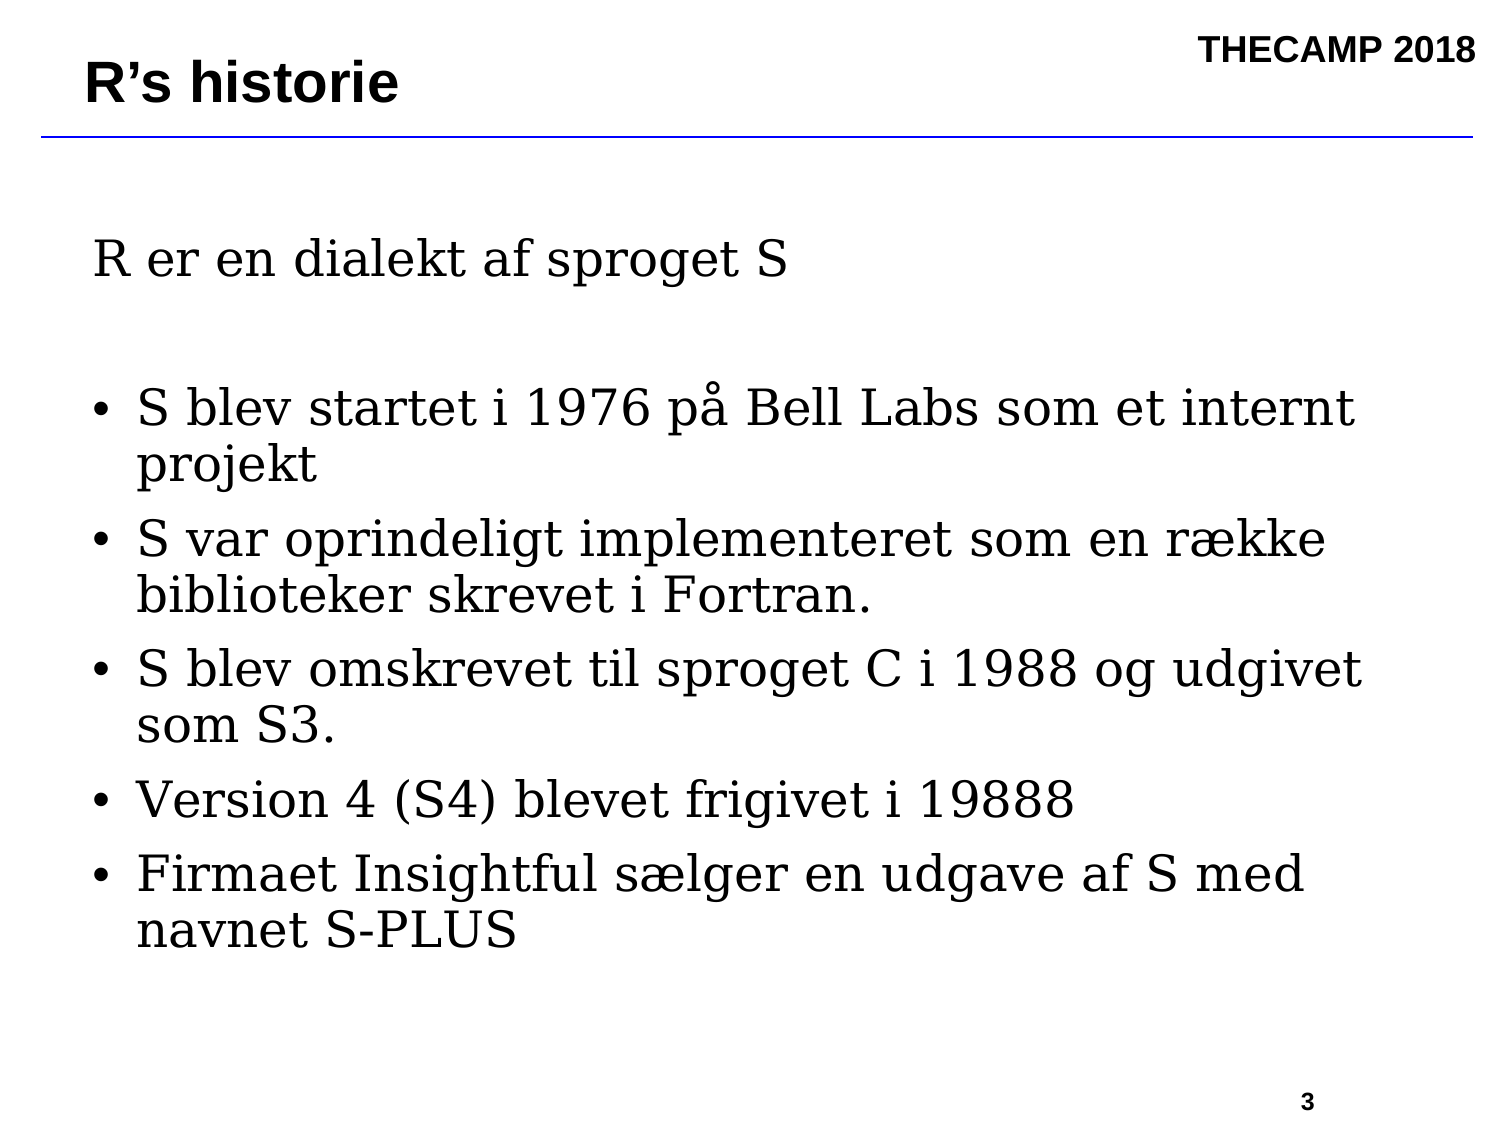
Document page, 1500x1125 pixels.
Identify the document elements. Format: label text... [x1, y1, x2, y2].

list R er en dialekt af sproget S S blev startet i 1976 på Bell Labs som et internt projekt S var oprindeligt implementeret som en række biblioteker skrevet i Fortran. S blev omskrevet til sproget C i 1988 og udgivet som S3. Version 4 (S4) blevet frigivet i 19888 Firmaet Insightful sælger en udgave af S med navnet S-PLUS [78, 147, 1388, 1107]
title R’s historie [76, 42, 1424, 135]
